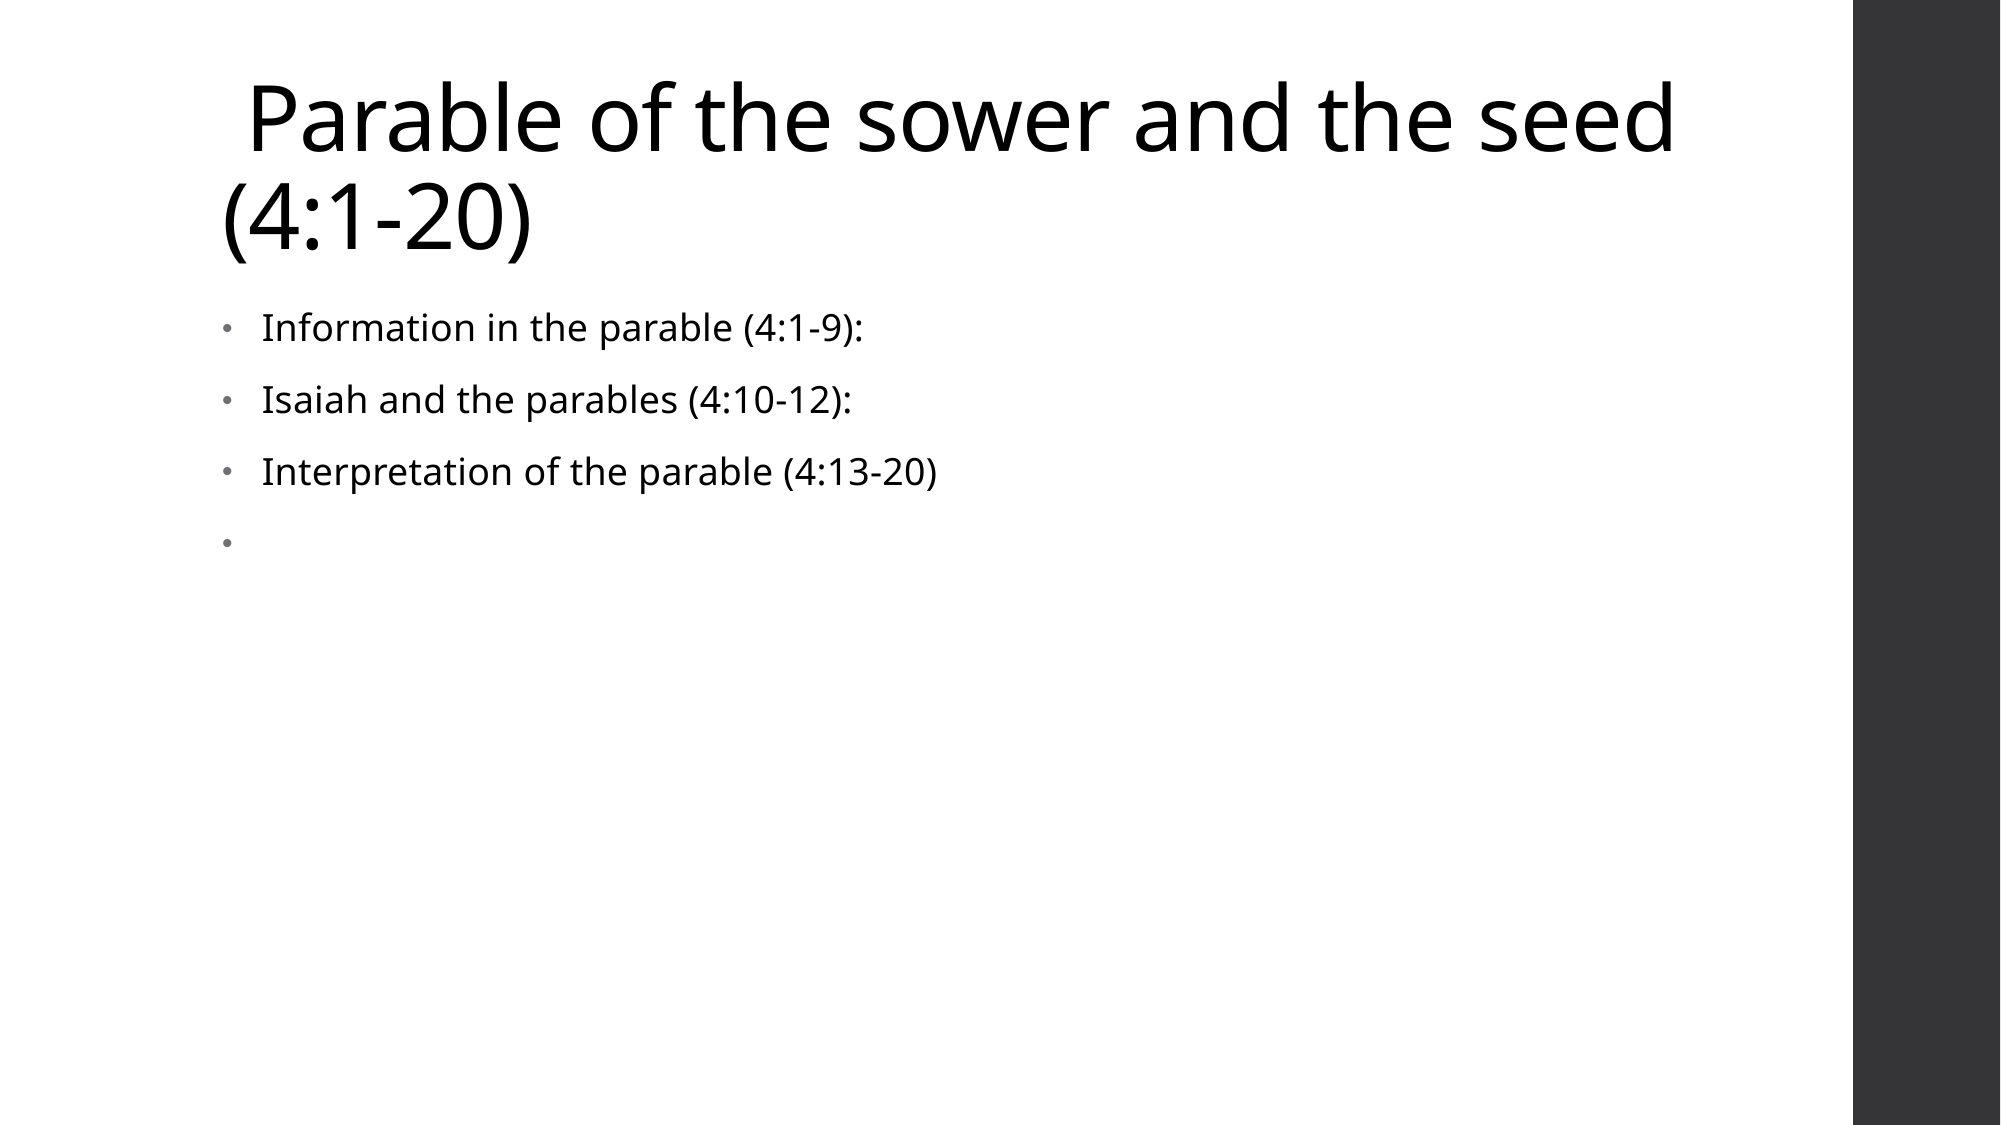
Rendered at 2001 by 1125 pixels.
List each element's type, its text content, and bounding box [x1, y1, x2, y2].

list Information in the parable (4:1-9): Isaiah and the parables (4:10-12): Interpretation of the parable (4:13-20) [206, 299, 1617, 1014]
title Parable of the sower and the seed (4:1-20) [206, 60, 1797, 278]
